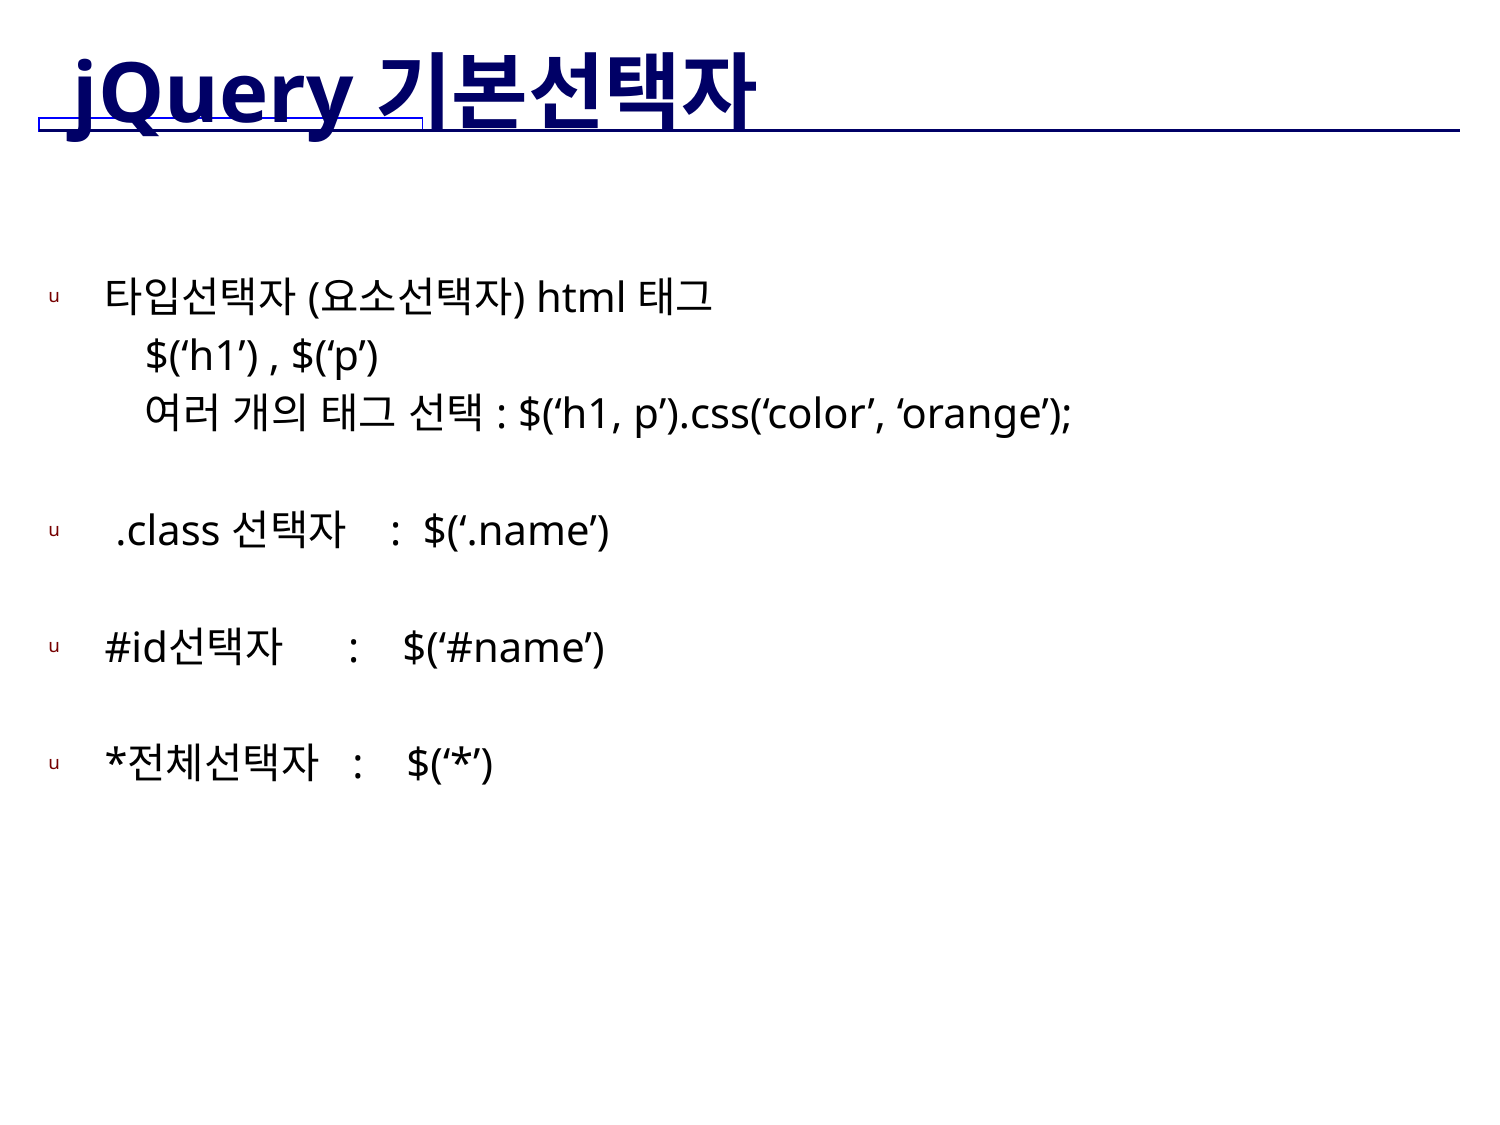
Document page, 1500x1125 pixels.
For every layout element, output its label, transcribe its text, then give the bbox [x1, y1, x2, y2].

title jQuery 기본선택자 [58, 31, 1077, 110]
list 타입선택자 (요소선택자) html 태그 $(‘h1’) , $(‘p’) 여러 개의 태그 선택 : $(‘h1, p’).css(‘color’, ‘orange’); .class 선택자 : $(‘.name’) #id선택자 : $(‘#name’) *전체선택자 : $(‘*’) [33, 204, 1462, 1033]
